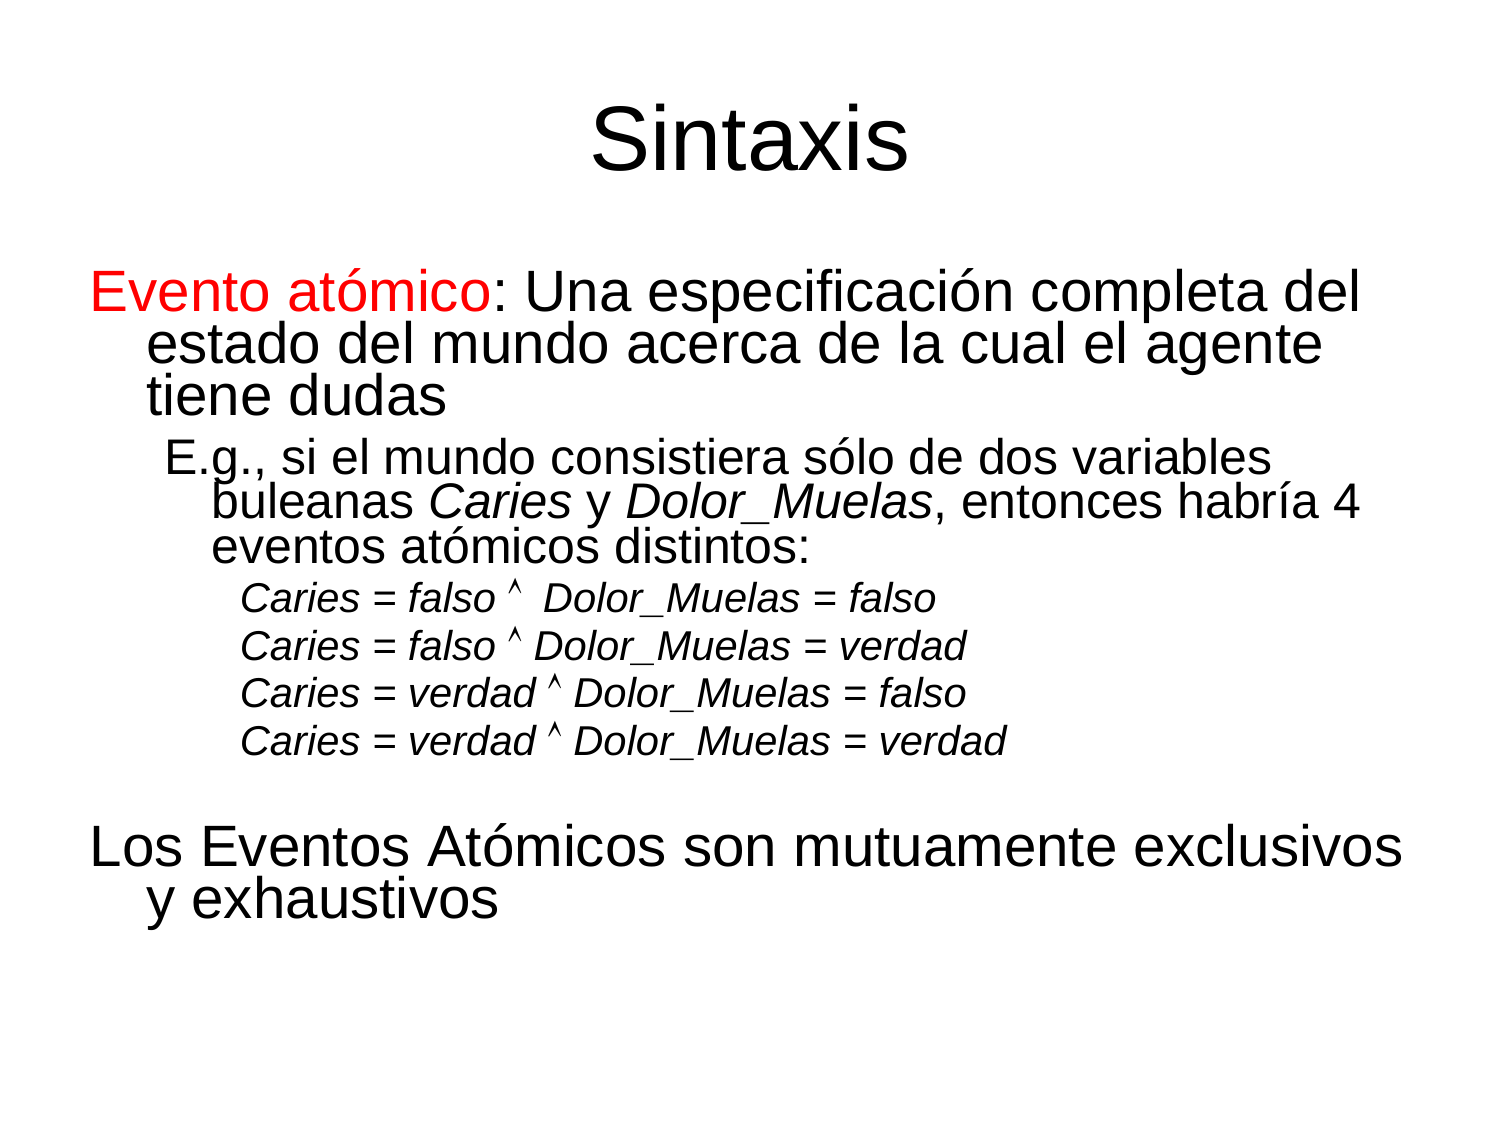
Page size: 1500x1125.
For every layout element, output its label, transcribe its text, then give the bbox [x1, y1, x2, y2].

list Evento atómico: Una especificación completa del estado del mundo acerca de la cual el agente tiene dudas E.g., si el mundo consistiera sólo de dos variables buleanas Caries y Dolor_Muelas, entonces habría 4 eventos atómicos distintos: Caries = falso  Dolor_Muelas = falso Caries = falso  Dolor_Muelas = verdad Caries = verdad  Dolor_Muelas = falso Caries = verdad  Dolor_Muelas = verdad Los Eventos Atómicos son mutuamente exclusivos y exhaustivos [75, 262, 1426, 1006]
title Sintaxis [75, 45, 1426, 233]
